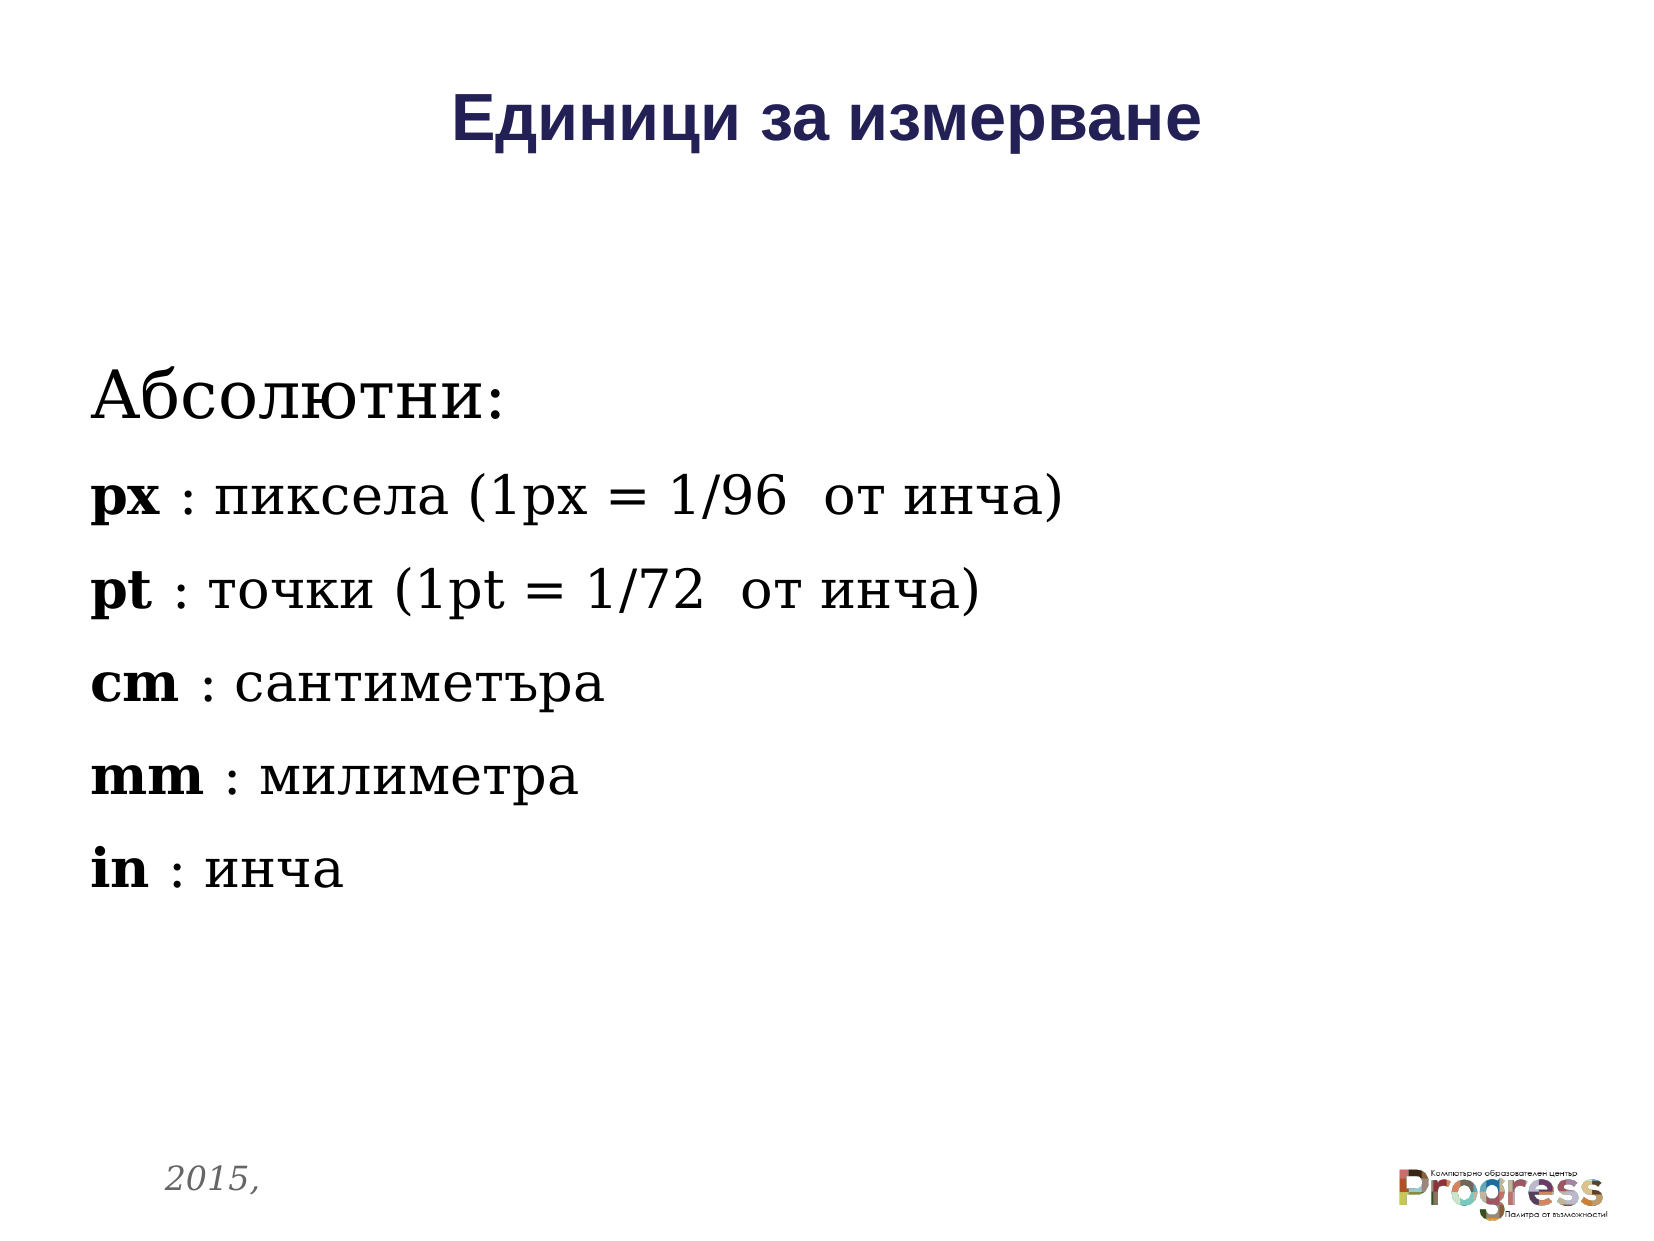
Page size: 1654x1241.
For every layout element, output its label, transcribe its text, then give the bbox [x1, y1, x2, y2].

text_box 2015, Ива Е. Попова [150, 1152, 586, 1201]
picture [1399, 1168, 1613, 1221]
list Абсолютни: px : пиксела (1px = 1/96 от инча) pt : точки (1pt = 1/72 от инча) cm : сантиметъра mm : милиметра in : инча [90, 249, 1531, 1135]
title Единици за измерване [82, 55, 1571, 181]
